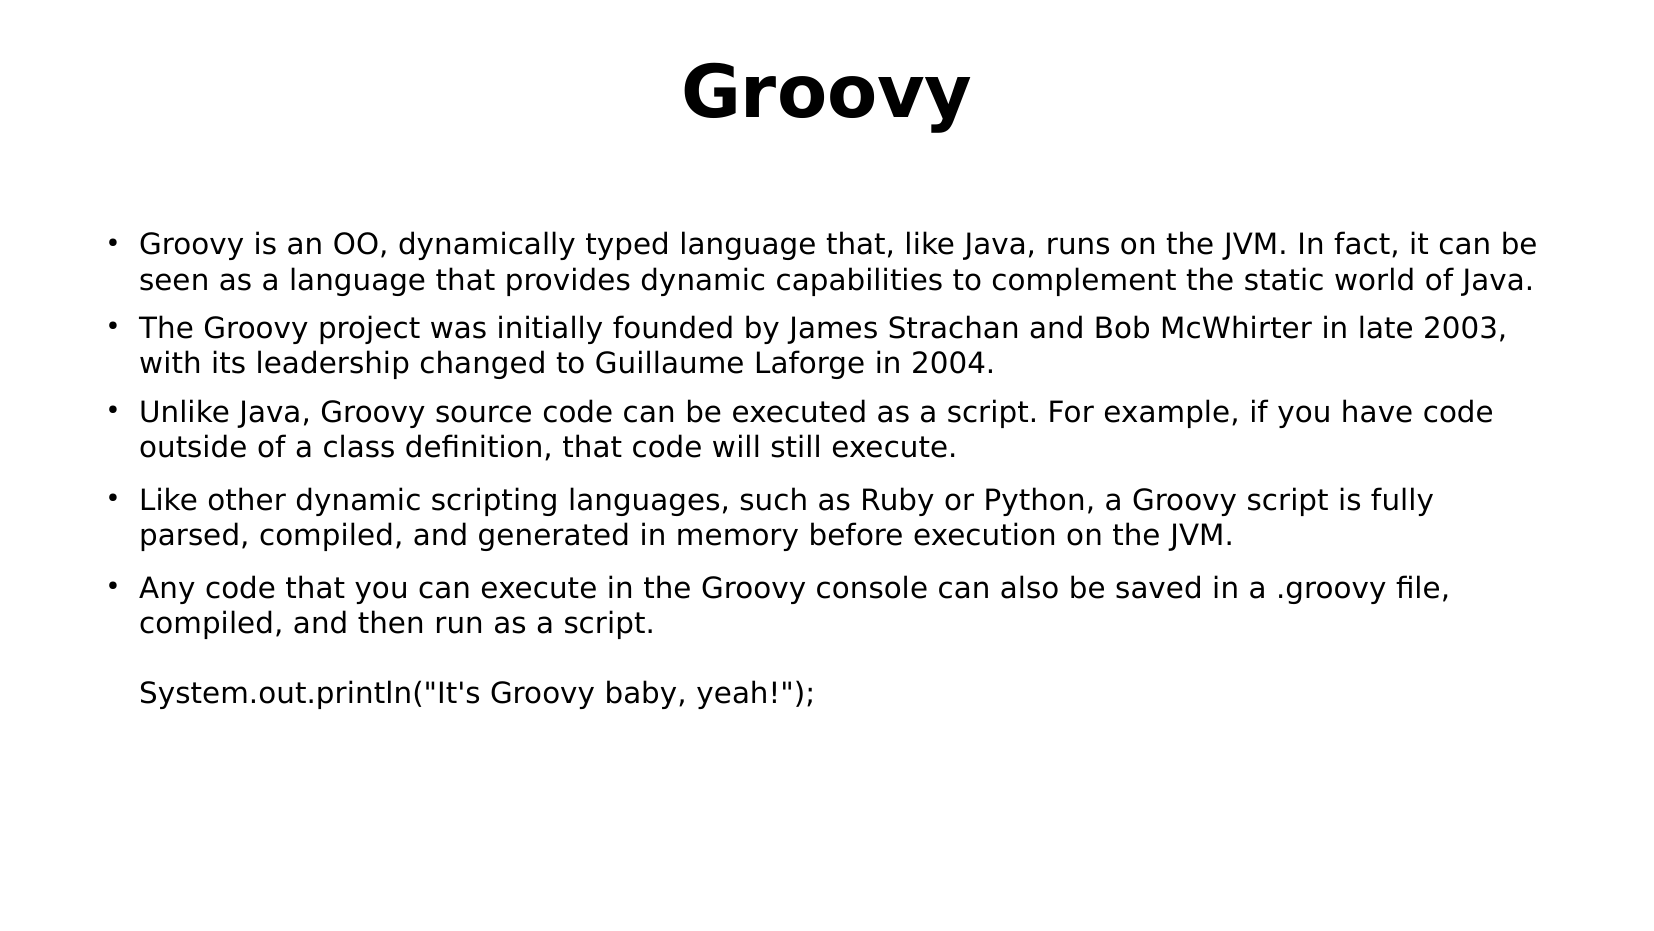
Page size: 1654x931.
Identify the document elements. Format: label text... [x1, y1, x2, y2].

title Groovy [82, 37, 1571, 147]
list Groovy is an OO, dynamically typed language that, like Java, runs on the JVM. In fact, it can be seen as a language that provides dynamic capabilities to complement the static world of Java. The Groovy project was initially founded by James Strachan and Bob McWhirter in late 2003, with its leadership changed to Guillaume Laforge in 2004. Unlike Java, Groovy source code can be executed as a script. For example, if you have code outside of a class definition, that code will still execute. Like other dynamic scripting languages, such as Ruby or Python, a Groovy script is fully parsed, compiled, and generated in memory before execution on the JVM. Any code that you can execute in the Groovy console can also be saved in a .groovy file, compiled, and then run as a script. System.out.println("It's Groovy baby, yeah!"); [82, 217, 1571, 758]
